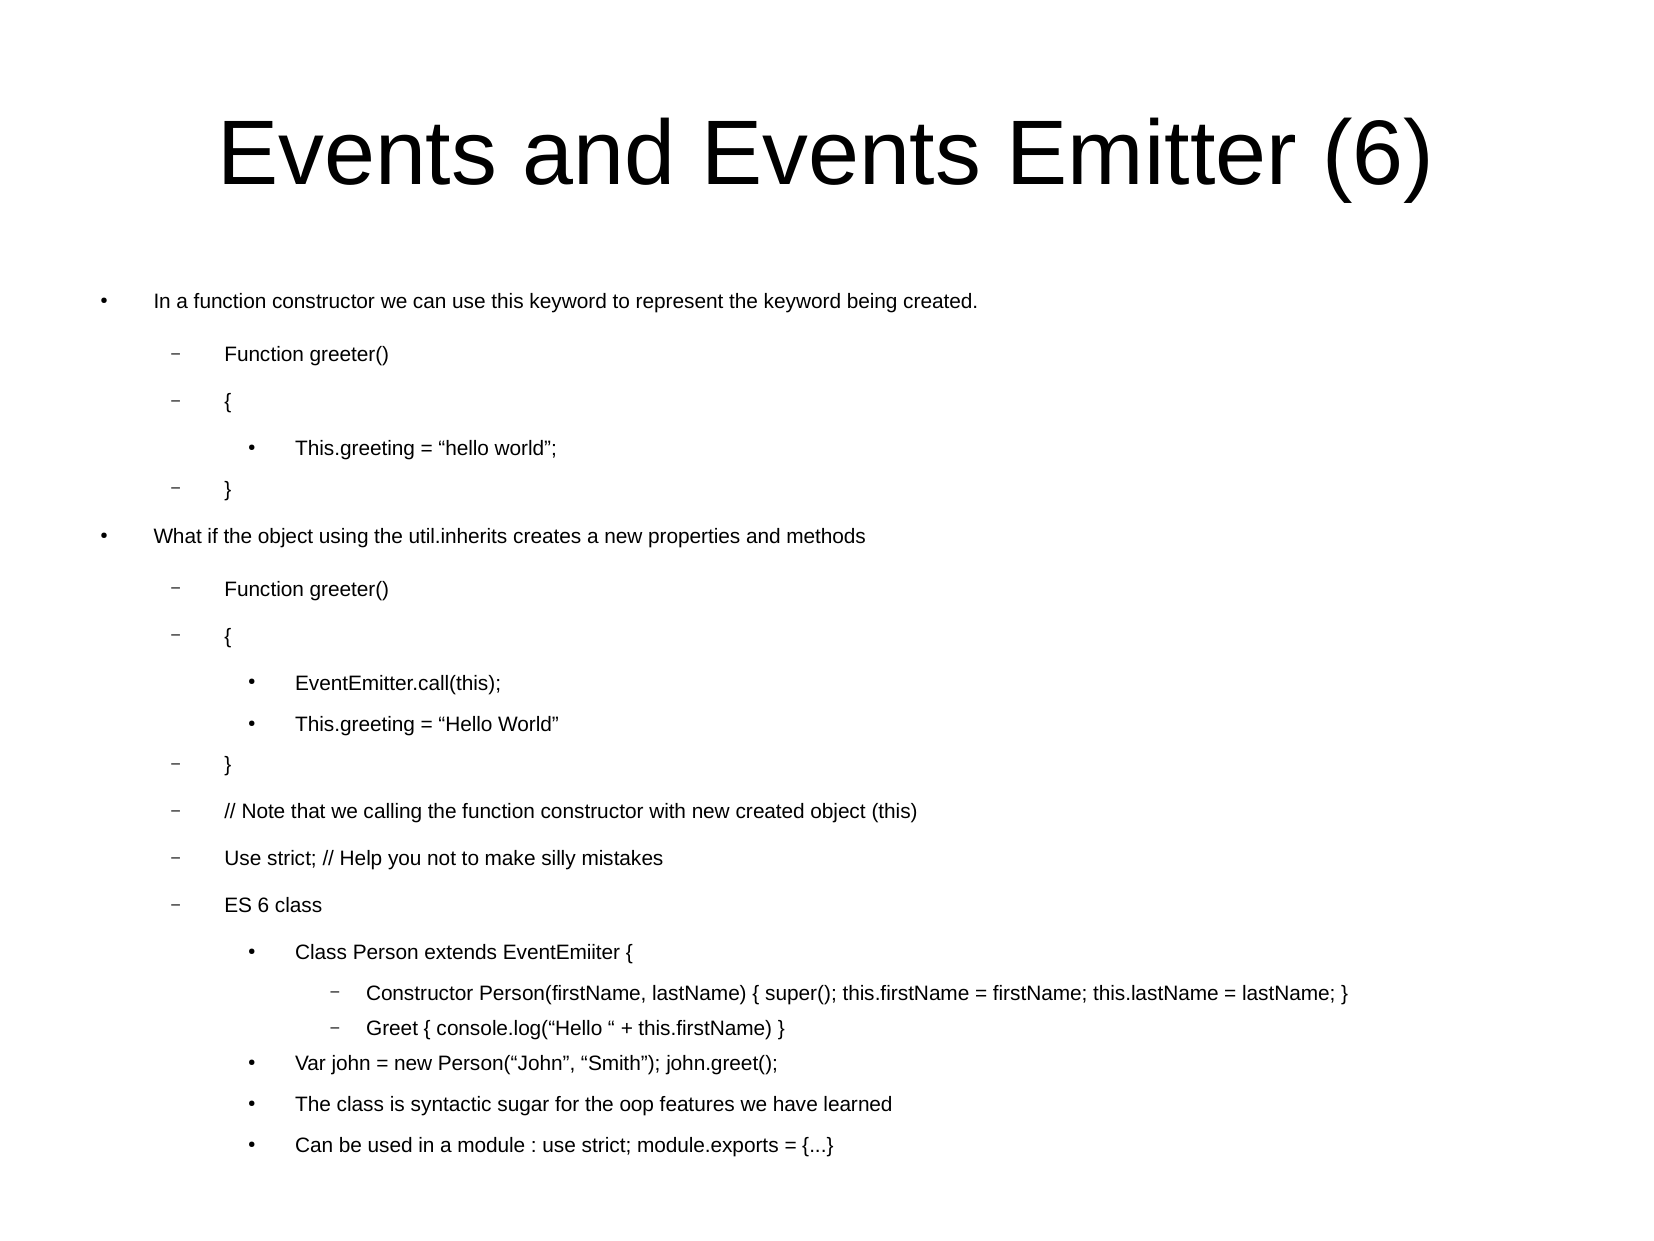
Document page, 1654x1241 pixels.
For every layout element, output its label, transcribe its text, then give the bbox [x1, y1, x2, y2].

title Events and Events Emitter (6) [82, 49, 1571, 257]
list In a function constructor we can use this keyword to represent the keyword being created. Function greeter() { This.greeting = “hello world”; } What if the object using the util.inherits creates a new properties and methods Function greeter() { EventEmitter.call(this); This.greeting = “Hello World” } // Note that we calling the function constructor with new created object (this) Use strict; // Help you not to make silly mistakes ES 6 class Class Person extends EventEmiiter { Constructor Person(firstName, lastName) { super(); this.firstName = firstName; this.lastName = lastName; } Greet { console.log(“Hello “ + this.firstName) } Var john = new Person(“John”, “Smith”); john.greet(); The class is syntactic sugar for the oop features we have learned Can be used in a module : use strict; module.exports = {...} [82, 290, 1571, 1216]
